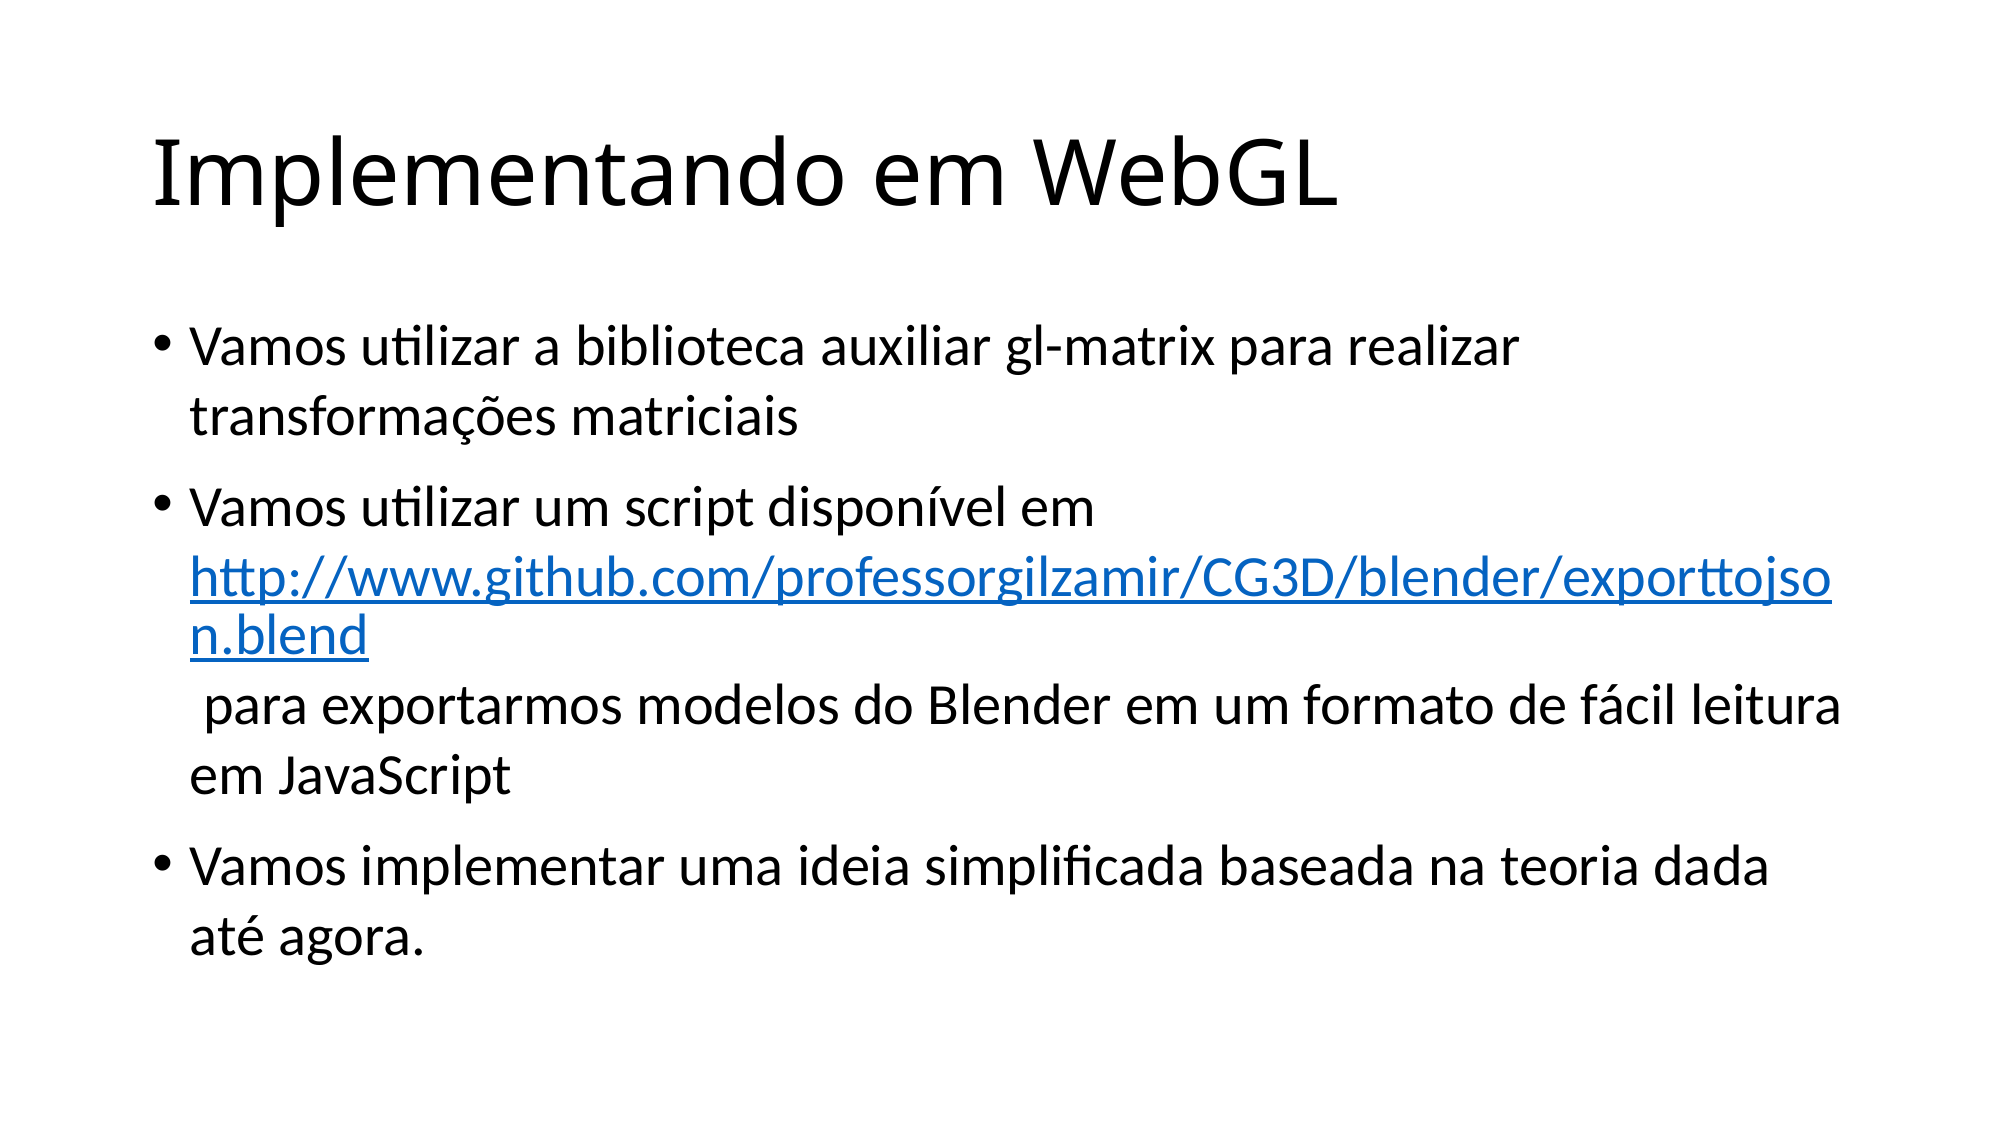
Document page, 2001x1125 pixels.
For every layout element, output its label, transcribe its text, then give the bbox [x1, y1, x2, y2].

title Implementando em WebGL [137, 59, 1863, 278]
list Vamos utilizar a biblioteca auxiliar gl-matrix para realizar transformações matriciais Vamos utilizar um script disponível em http://www.github.com/professorgilzamir/CG3D/blender/exporttojson.blend para exportarmos modelos do Blender em um formato de fácil leitura em JavaScript Vamos implementar uma ideia simplificada baseada na teoria dada até agora. [137, 299, 1863, 1014]
